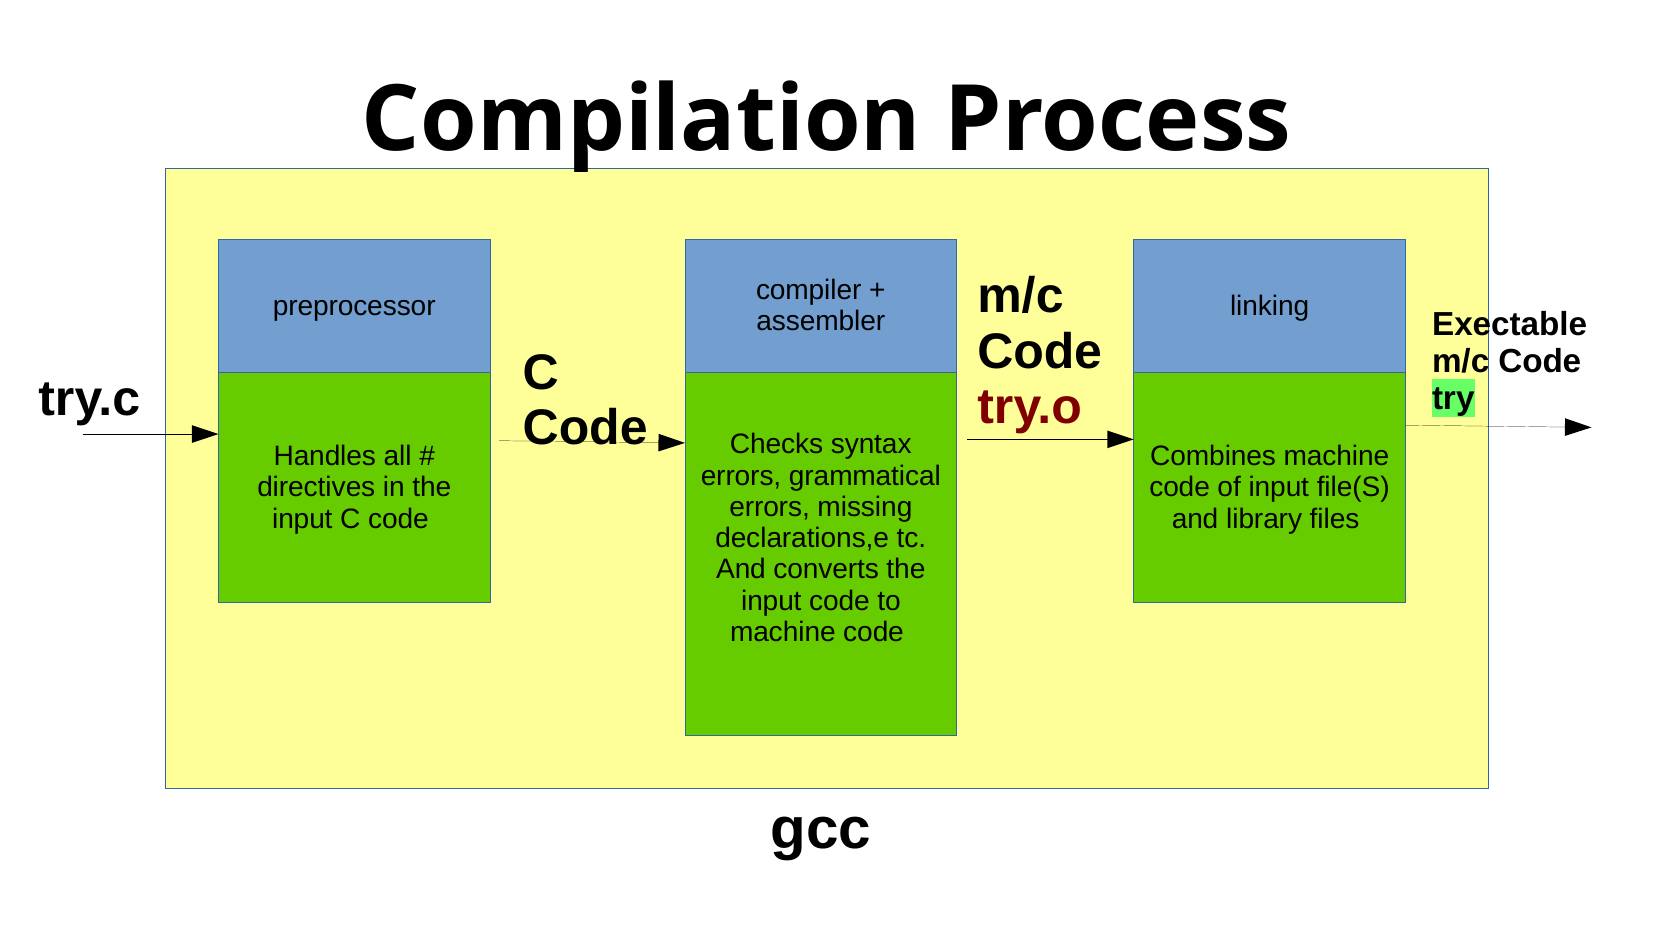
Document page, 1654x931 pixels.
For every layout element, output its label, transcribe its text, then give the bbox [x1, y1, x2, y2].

text_box [165, 193, 1489, 789]
text_box C Code [507, 336, 686, 463]
text_box preprocessor [218, 239, 491, 372]
text_box compiler + assembler [685, 239, 957, 372]
text_box m/c Code try.o [962, 259, 1140, 442]
text_box Combines machine code of input file(S) and library files [1133, 372, 1406, 603]
text_box Handles all # directives in the input C code [218, 372, 491, 603]
text_box Exectable m/c Code try [1417, 298, 1619, 521]
text_box linking [1133, 239, 1406, 372]
text_box try.c [23, 363, 166, 458]
title Compilation Process [82, 37, 1571, 193]
text_box gcc [578, 788, 1063, 869]
text_box Checks syntax errors, grammatical errors, missing declarations,e tc. And converts the input code to machine code [685, 372, 957, 736]
